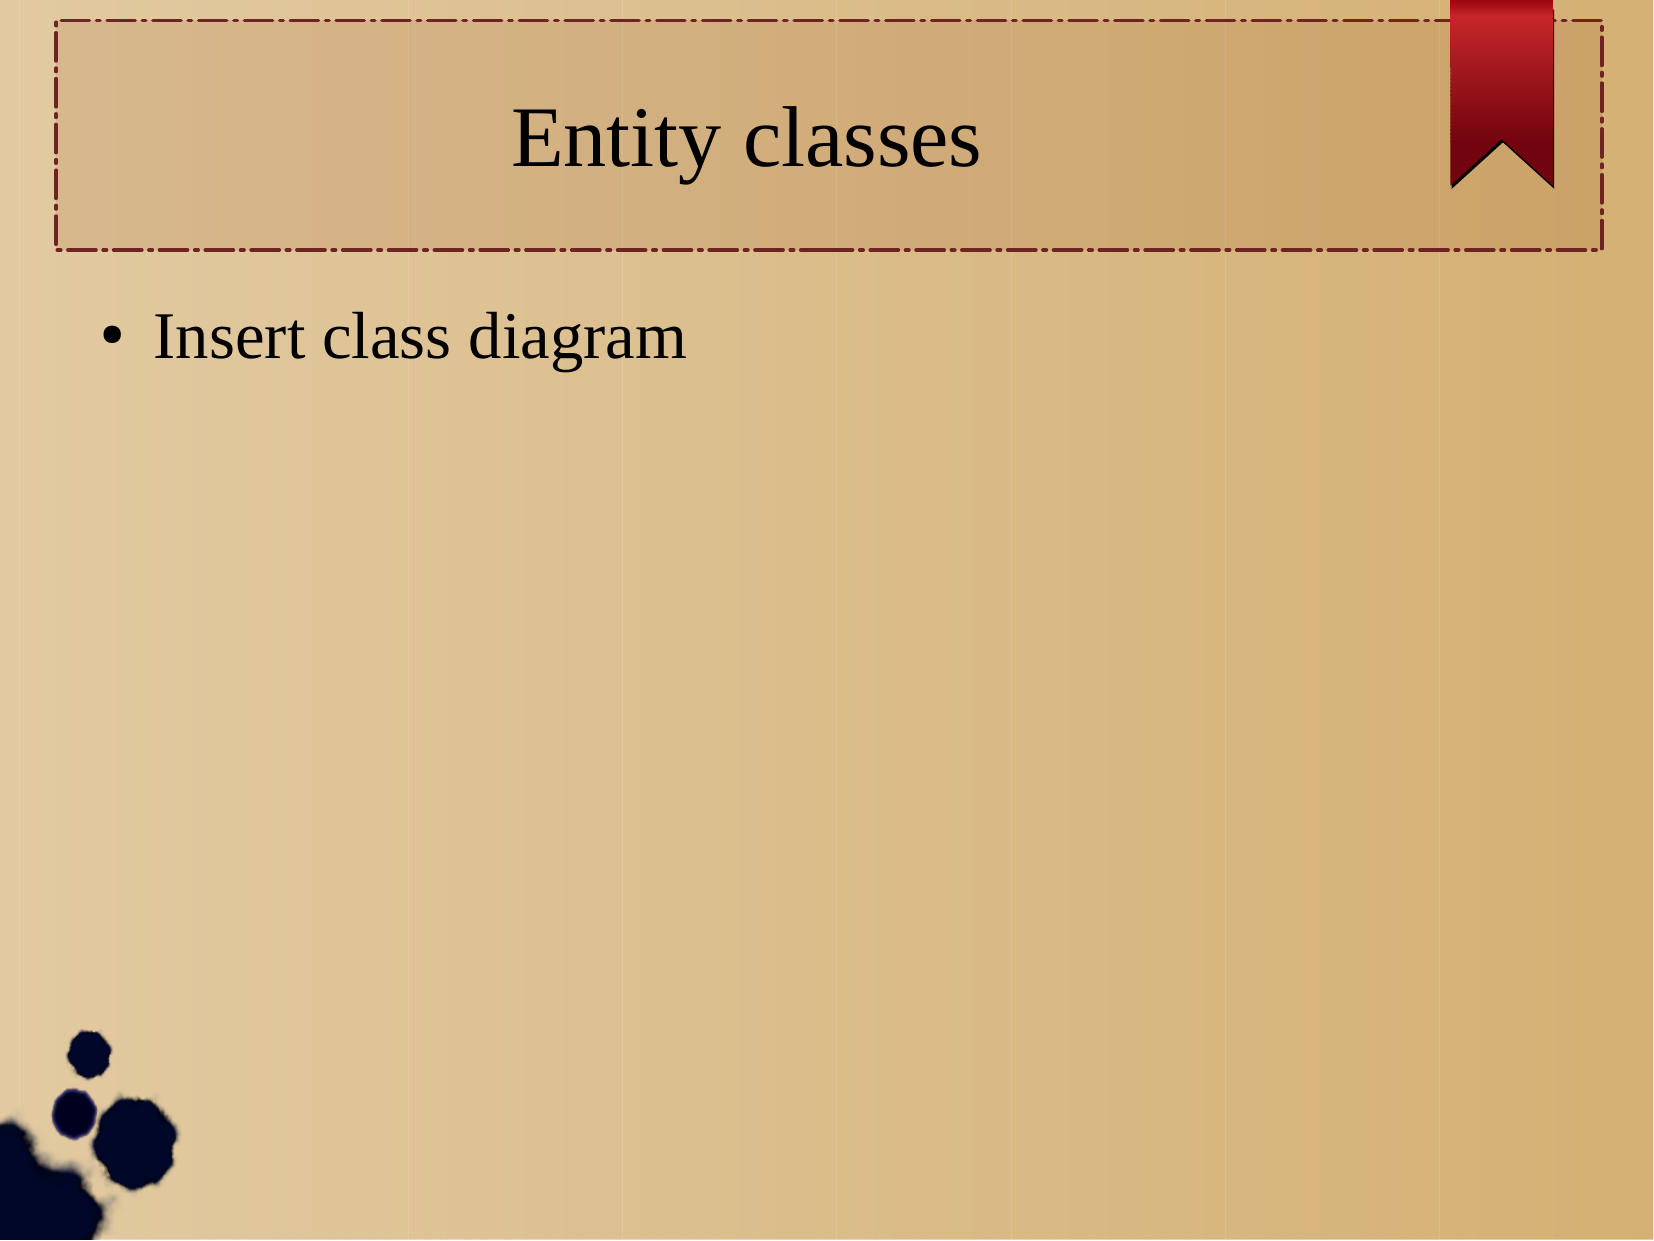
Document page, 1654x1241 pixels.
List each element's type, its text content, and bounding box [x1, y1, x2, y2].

title Entity classes [82, 47, 1412, 229]
list Insert class diagram [82, 299, 1571, 1019]
